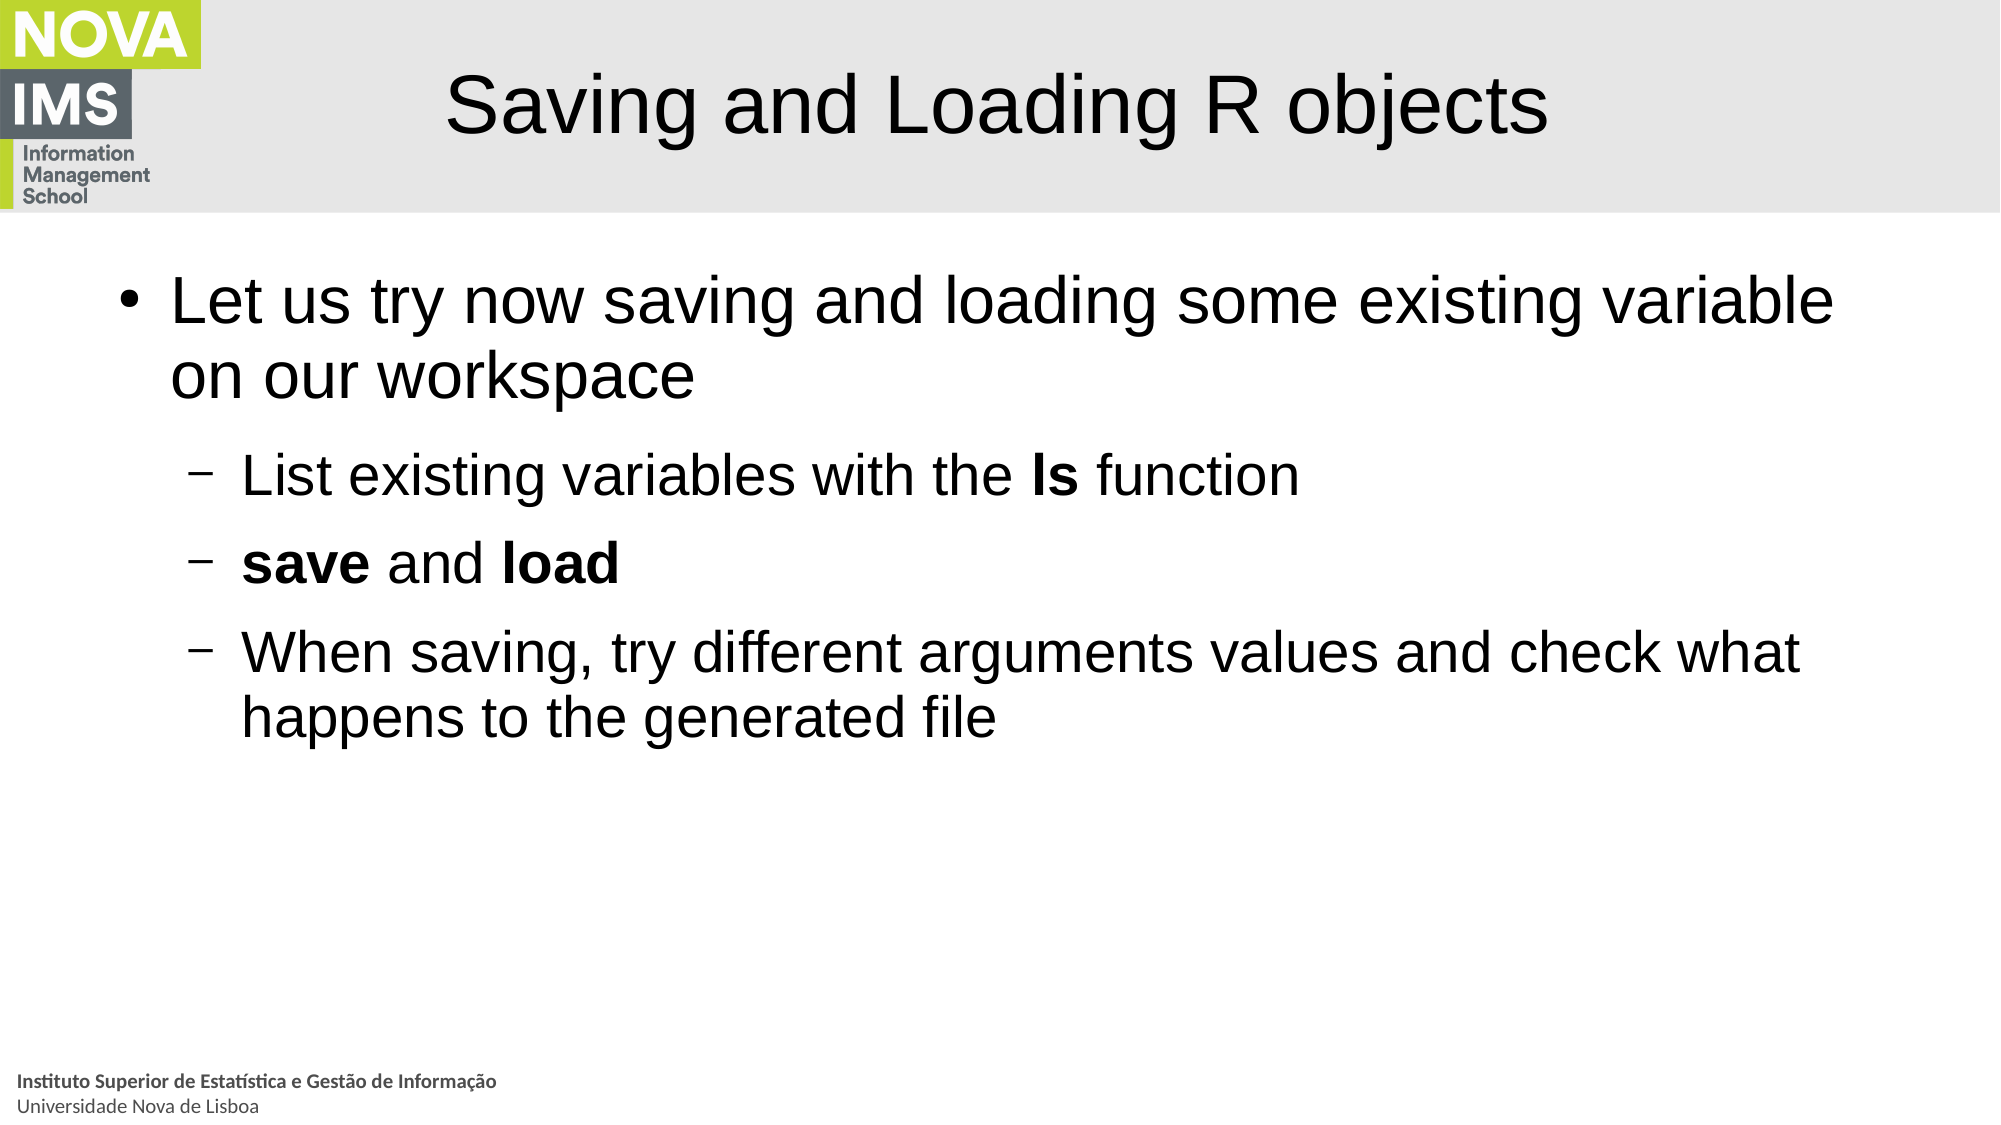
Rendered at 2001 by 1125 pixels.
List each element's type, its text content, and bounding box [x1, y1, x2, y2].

picture [0, 0, 201, 209]
list Let us try now saving and loading some existing variable on our workspace List existing variables with the ls function save and load When saving, try different arguments values and check what happens to the generated file [99, 263, 1900, 916]
title Saving and Loading R objects [94, 19, 1902, 189]
